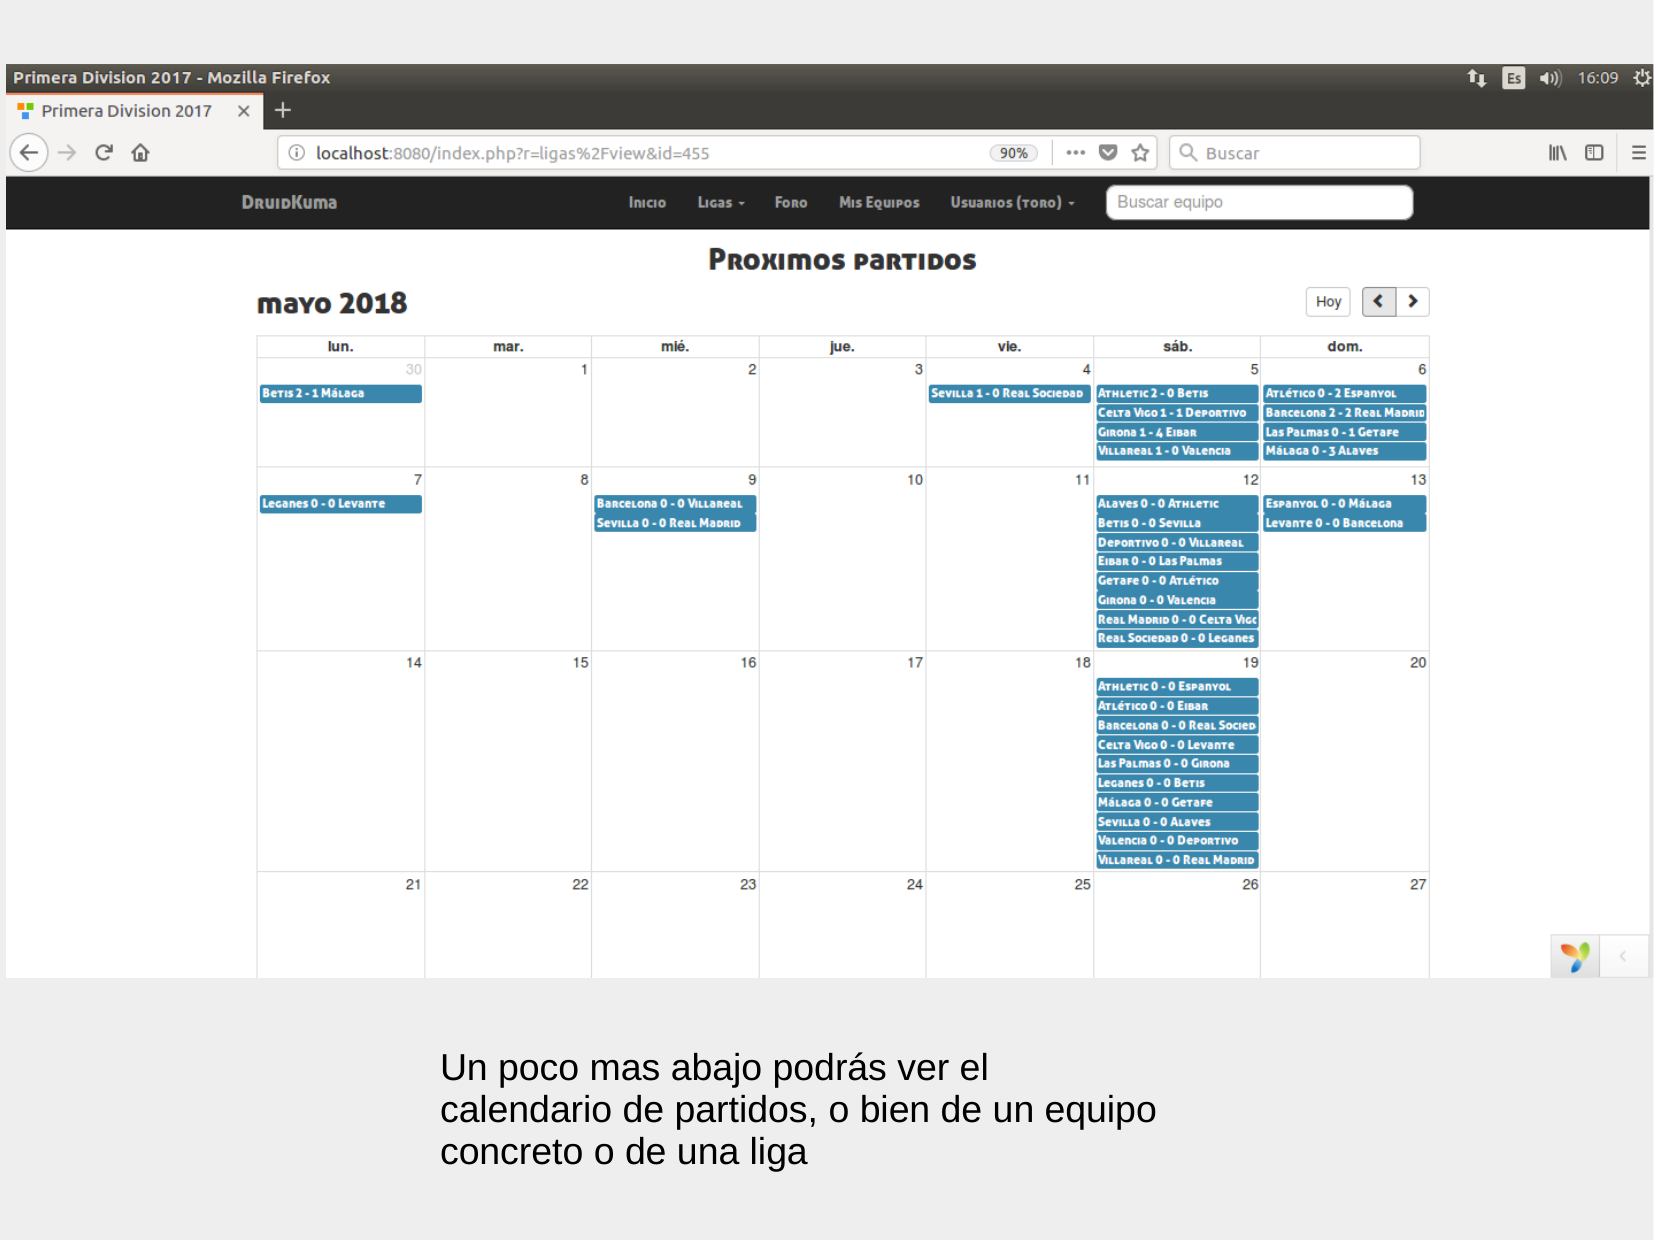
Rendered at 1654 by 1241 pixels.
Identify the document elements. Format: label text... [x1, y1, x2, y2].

picture [6, 64, 1654, 978]
text_box Un poco mas abajo podrás ver el calendario de partidos, o bien de un equipo concreto o de una liga [425, 1039, 1182, 1181]
